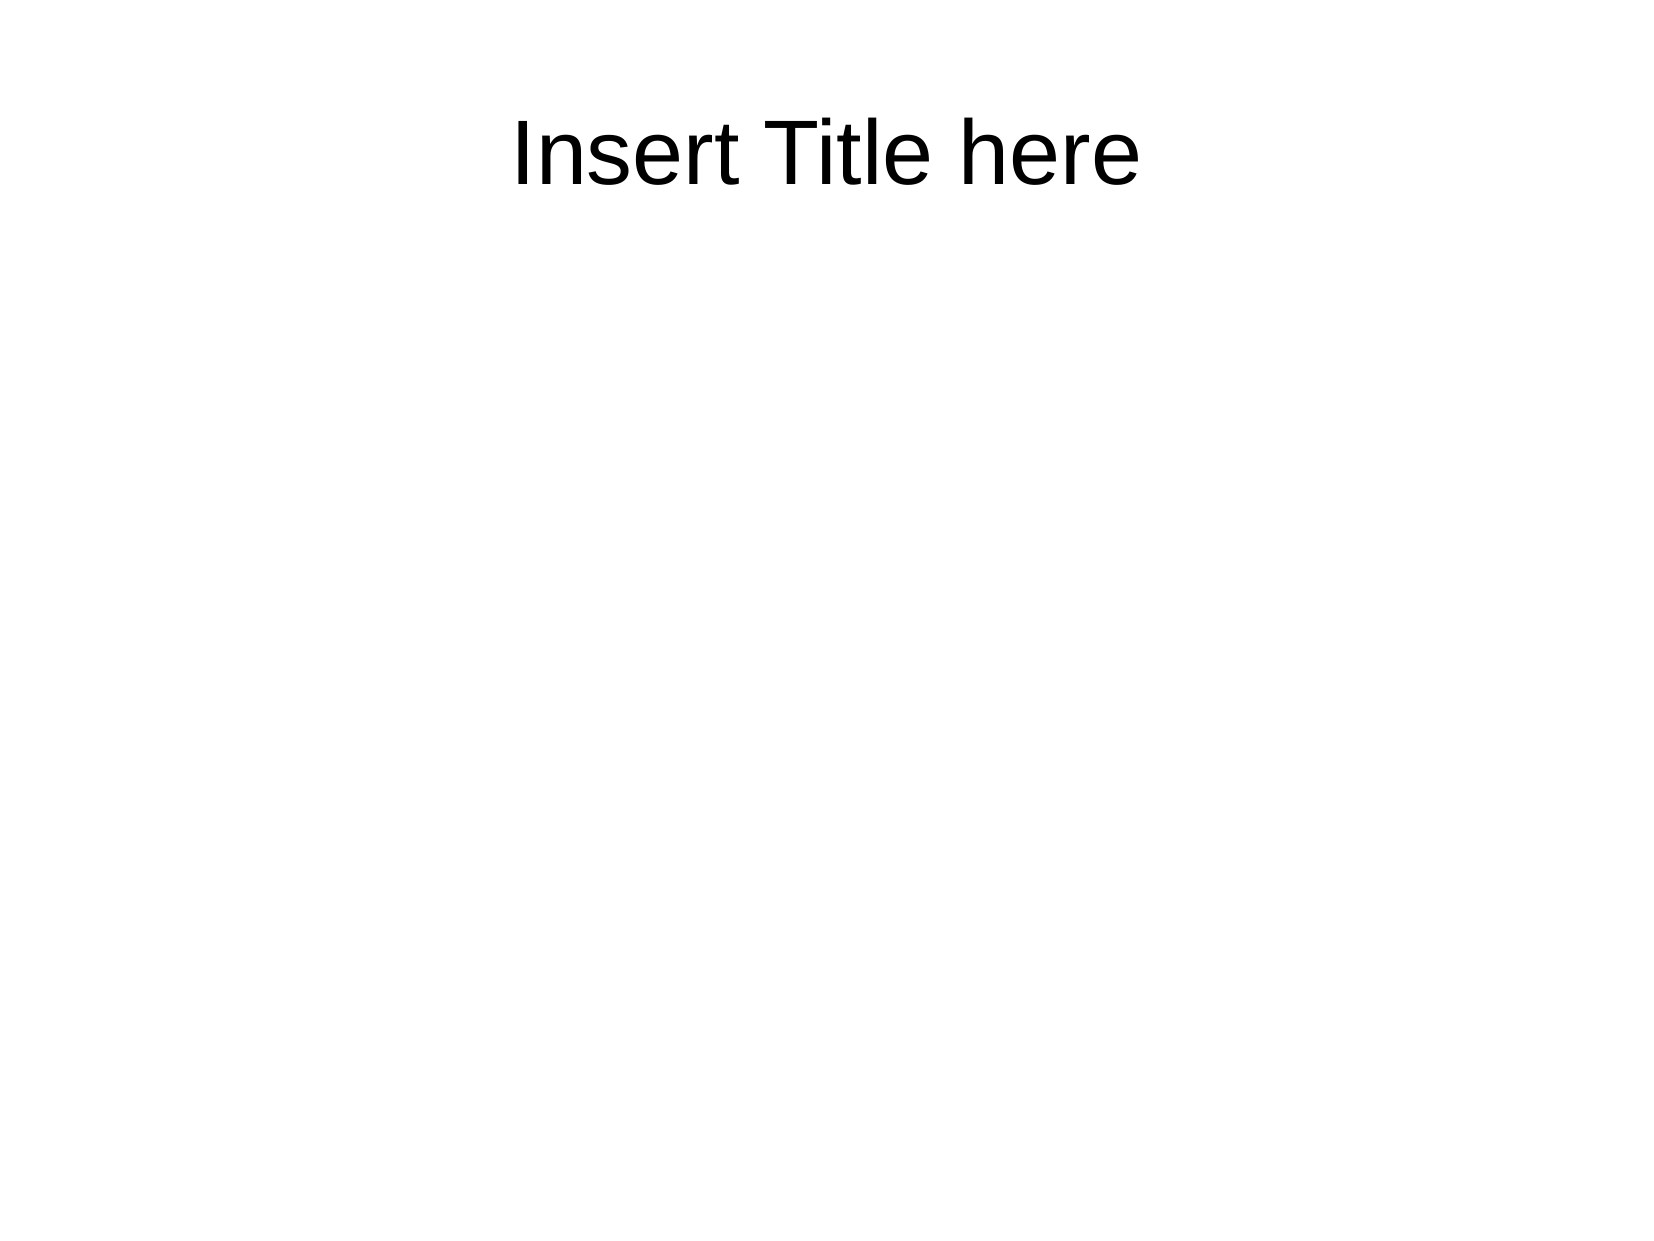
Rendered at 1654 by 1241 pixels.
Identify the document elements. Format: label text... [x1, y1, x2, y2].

title Insert Title here [82, 49, 1571, 257]
